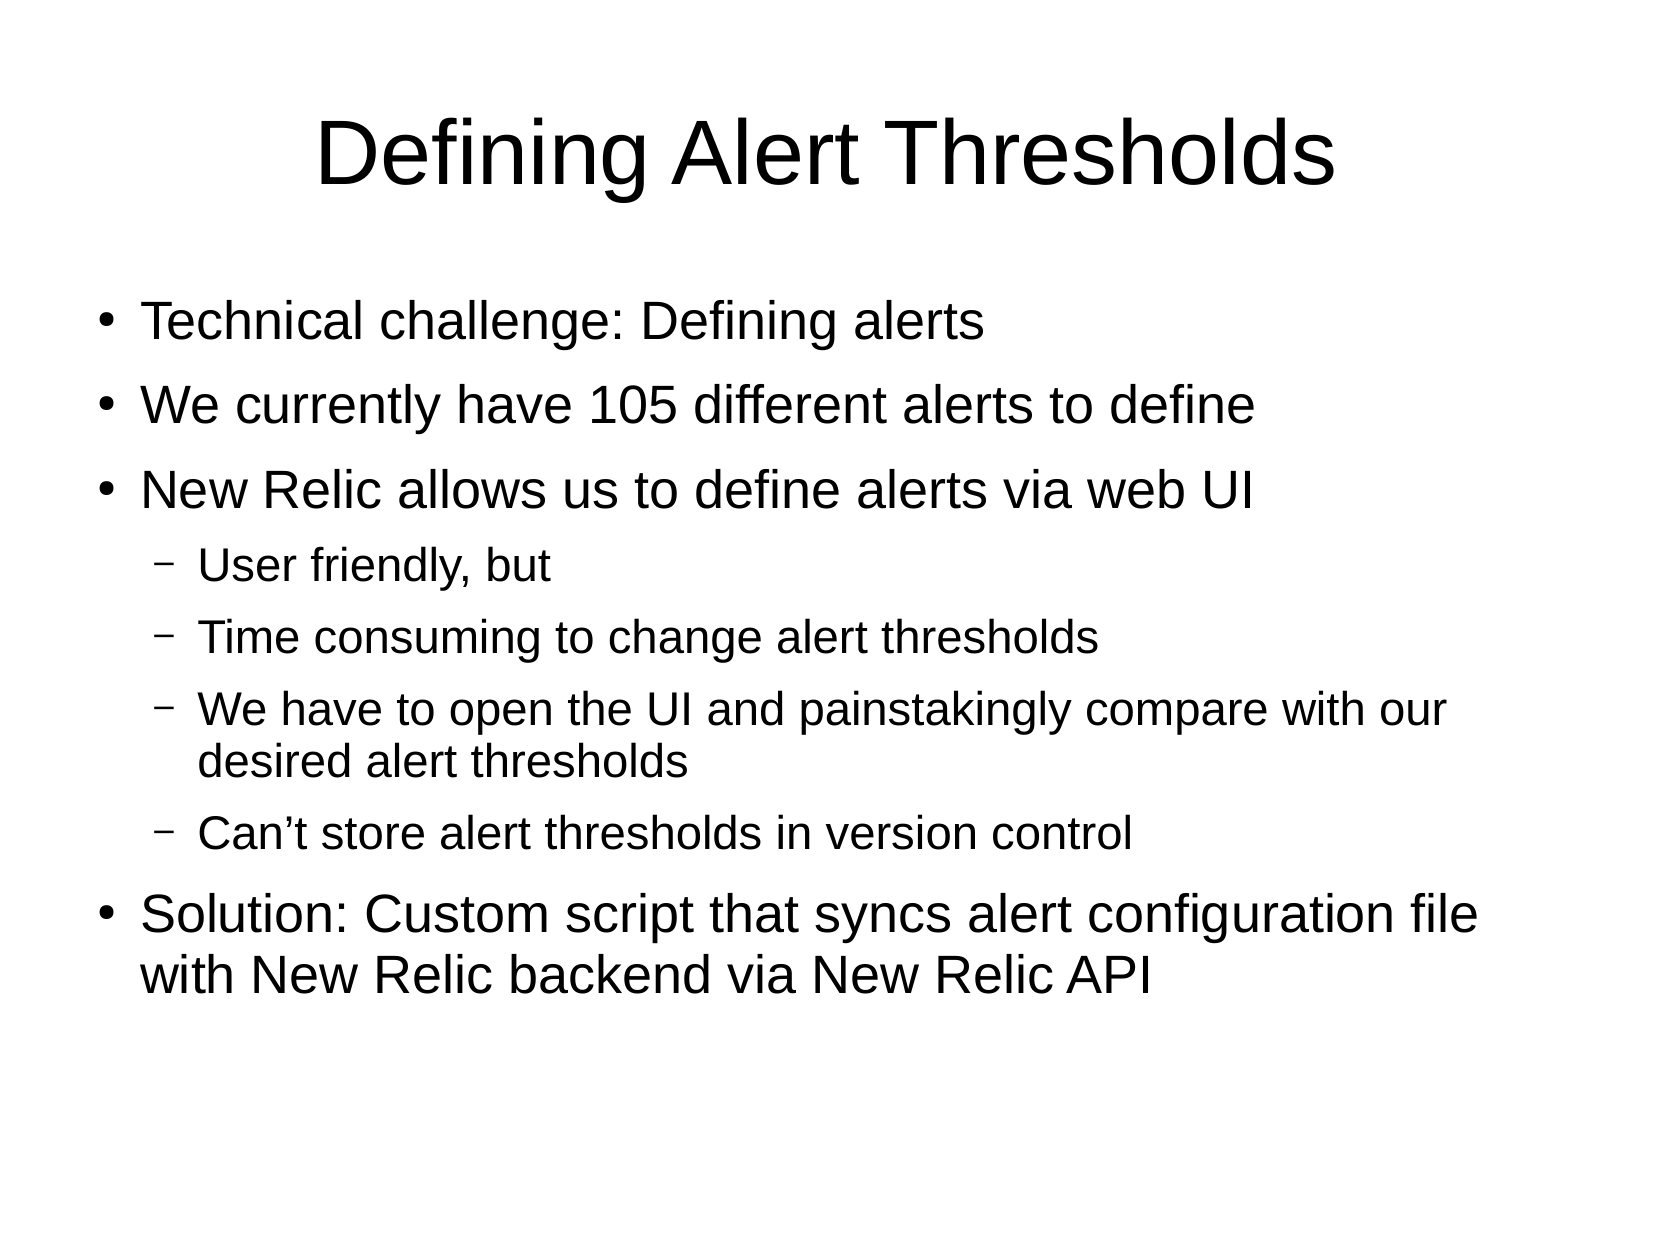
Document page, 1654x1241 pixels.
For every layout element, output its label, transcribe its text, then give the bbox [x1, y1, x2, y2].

title Defining Alert Thresholds [82, 49, 1571, 257]
list Technical challenge: Defining alerts We currently have 105 different alerts to define New Relic allows us to define alerts via web UI User friendly, but Time consuming to change alert thresholds We have to open the UI and painstakingly compare with our desired alert thresholds Can’t store alert thresholds in version control Solution: Custom script that syncs alert configuration file with New Relic backend via New Relic API [82, 290, 1571, 1010]
